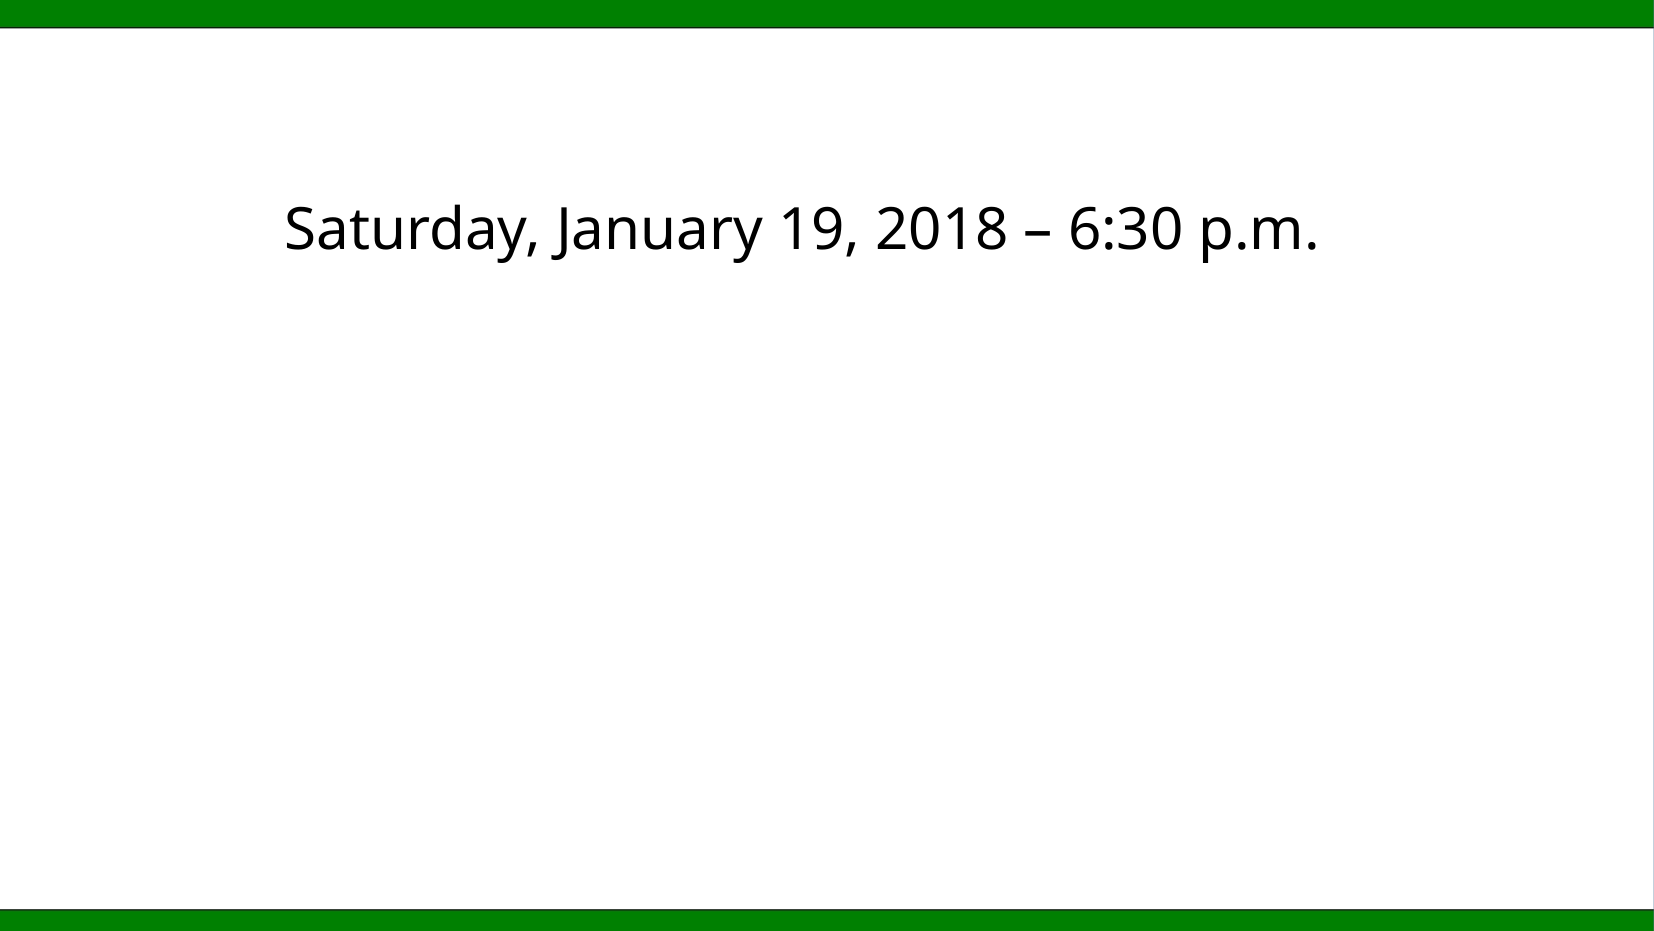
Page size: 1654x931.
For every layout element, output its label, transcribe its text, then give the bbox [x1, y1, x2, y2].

picture [0, 0, 1654, 931]
text_box Saturday, January 19, 2018 – 6:30 p.m. [165, 180, 1441, 273]
